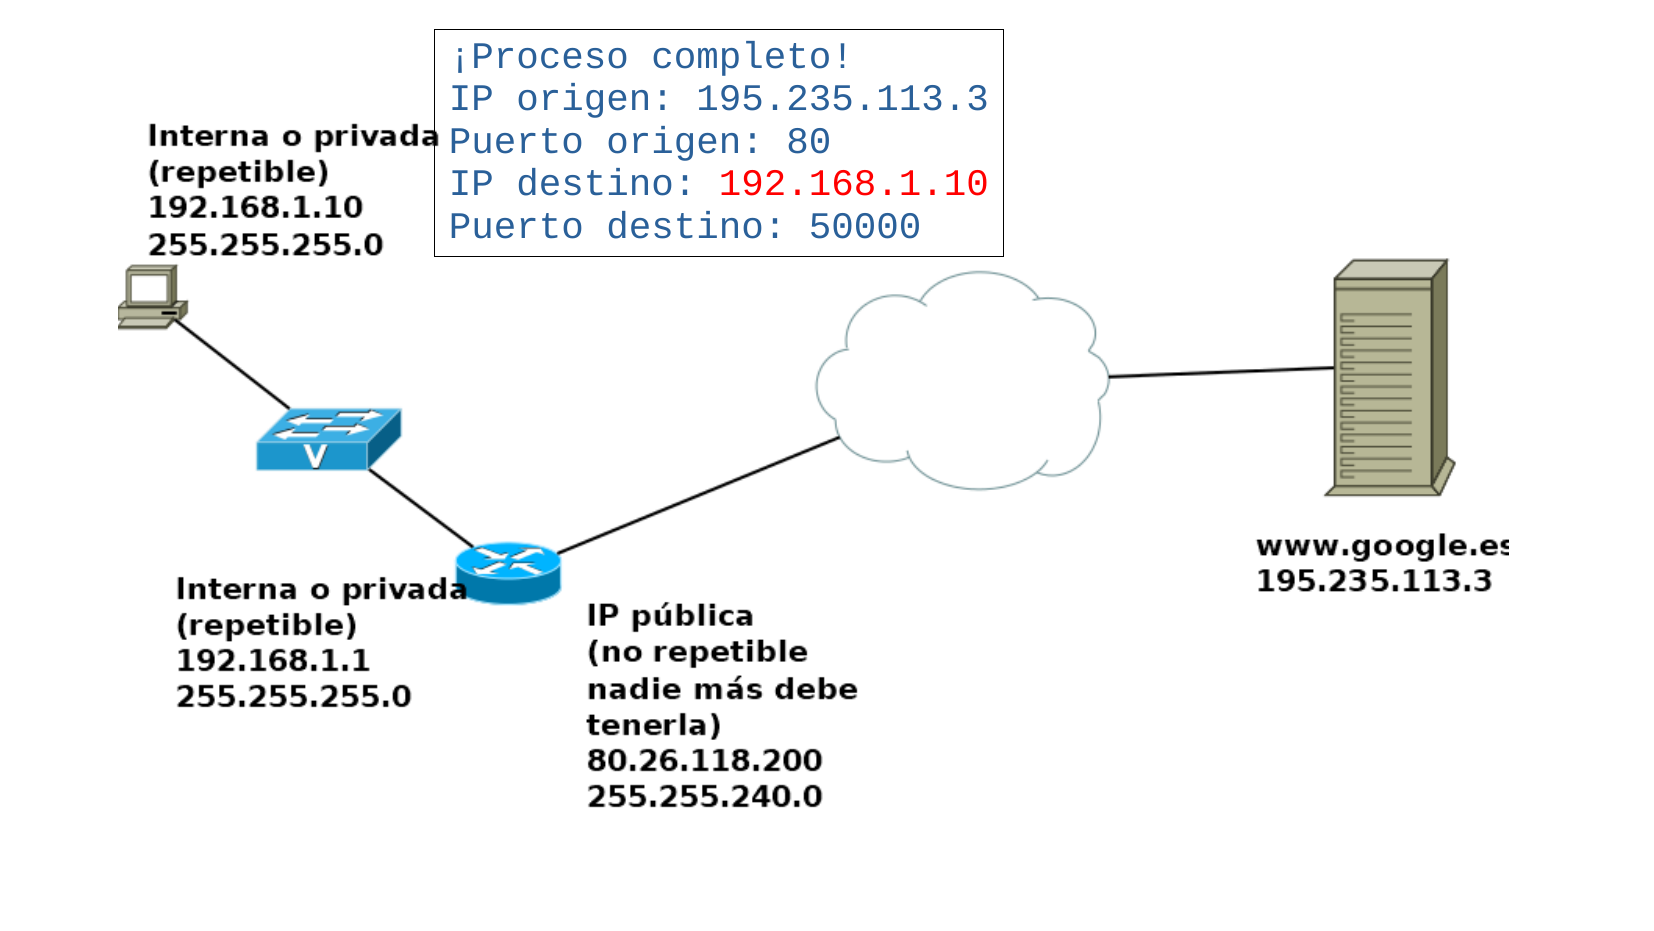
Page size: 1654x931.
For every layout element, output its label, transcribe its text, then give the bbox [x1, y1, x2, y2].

text_box ¡Proceso completo! IP origen: 195.235.113.3 Puerto origen: 80 IP destino: 192.168.1.10 Puerto destino: 50000 [434, 29, 1004, 257]
picture [118, 118, 1509, 815]
